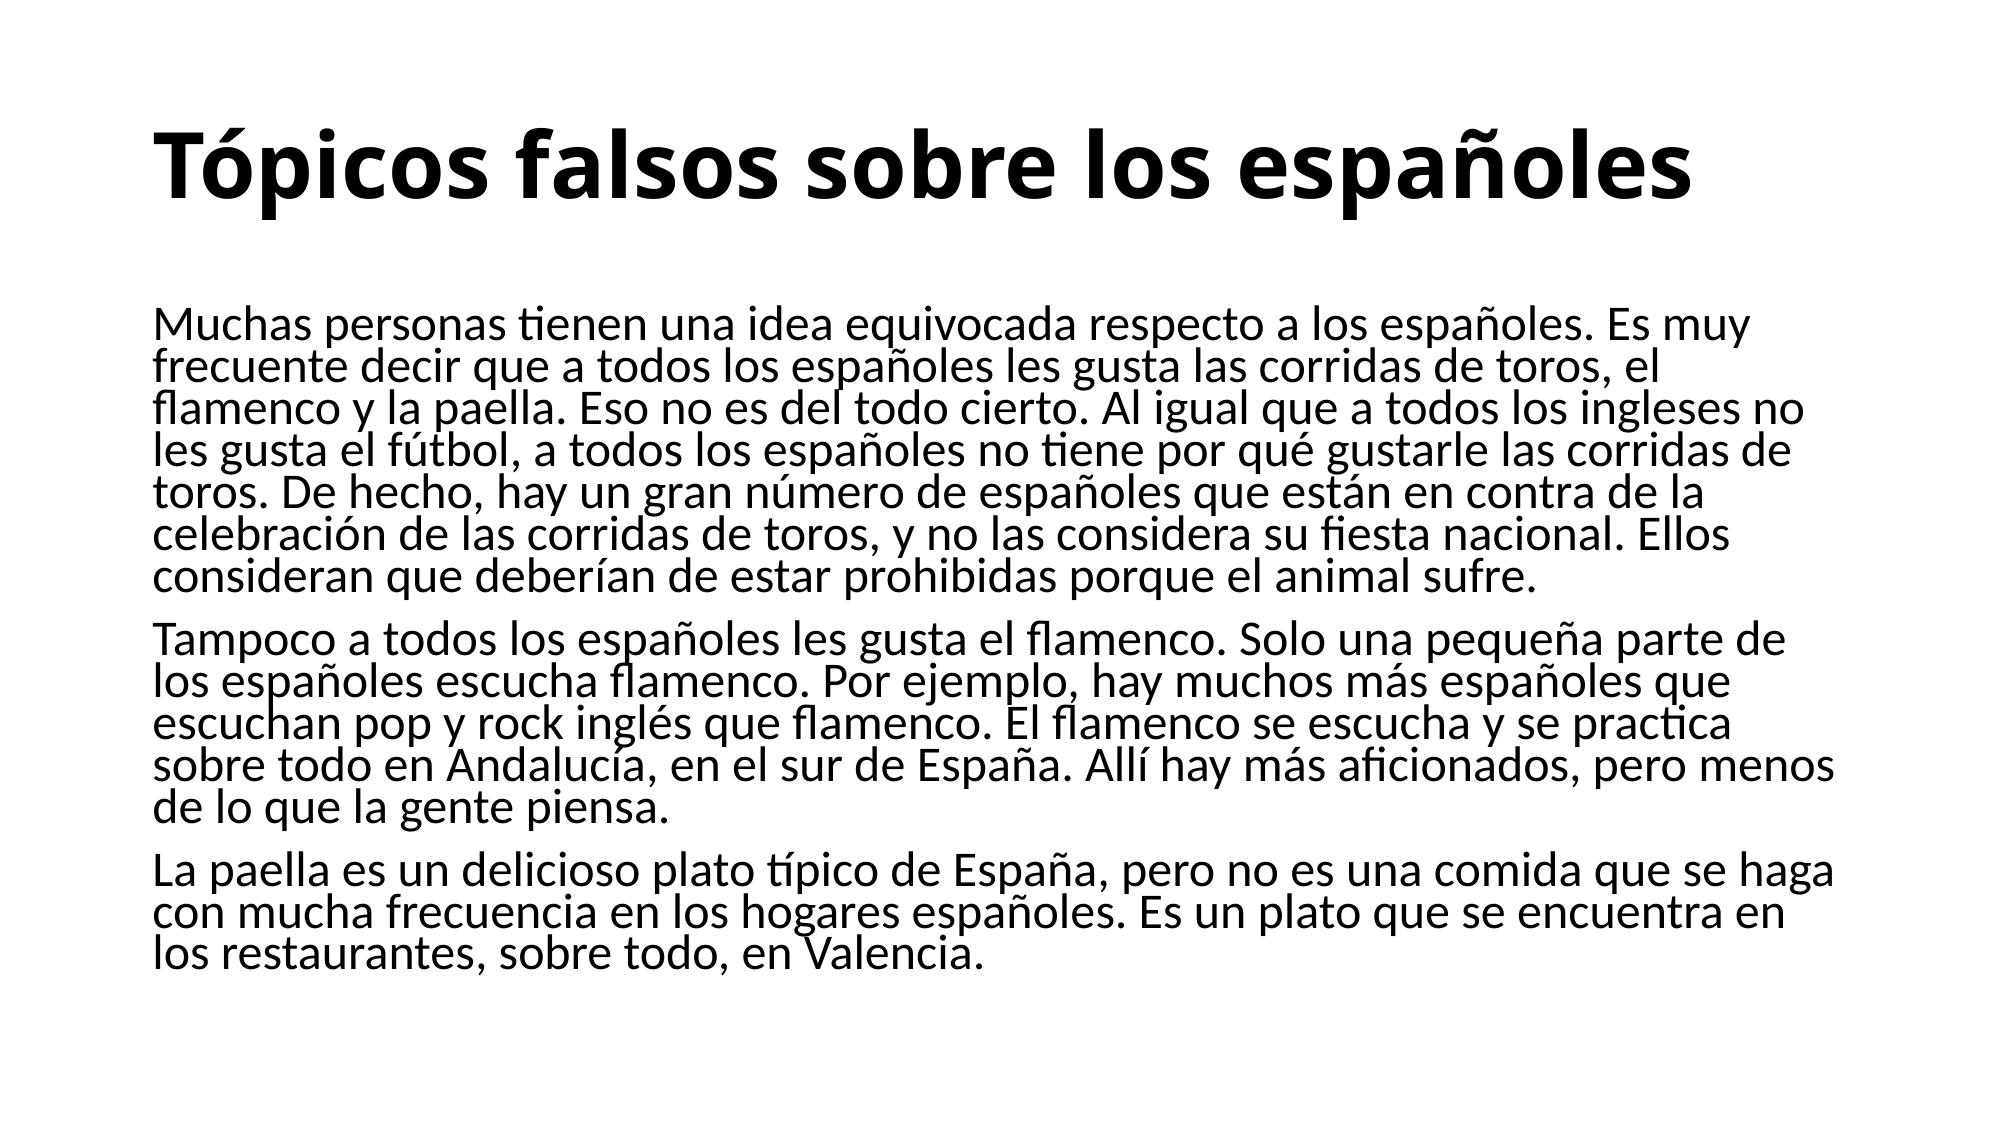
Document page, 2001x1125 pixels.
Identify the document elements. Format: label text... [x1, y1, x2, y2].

list Muchas personas tienen una idea equivocada respecto a los españoles. Es muy frecuente decir que a todos los españoles les gusta las corridas de toros, el flamenco y la paella. Eso no es del todo cierto. Al igual que a todos los ingleses no les gusta el fútbol, a todos los españoles no tiene por qué gustarle las corridas de toros. De hecho, hay un gran número de españoles que están en contra de la celebración de las corridas de toros, y no las considera su fiesta nacional. Ellos consideran que deberían de estar prohibidas porque el animal sufre. Tampoco a todos los españoles les gusta el flamenco. Solo una pequeña parte de los españoles escucha flamenco. Por ejemplo, hay muchos más españoles que escuchan pop y rock inglés que flamenco. El flamenco se escucha y se practica sobre todo en Andalucía, en el sur de España. Allí hay más aficionados, pero menos de lo que la gente piensa. La paella es un delicioso plato típico de España, pero no es una comida que se haga con mucha frecuencia en los hogares españoles. Es un plato que se encuentra en los restaurantes, sobre todo, en Valencia. [137, 299, 1863, 1014]
title Tópicos falsos sobre los españoles [137, 59, 1863, 278]
